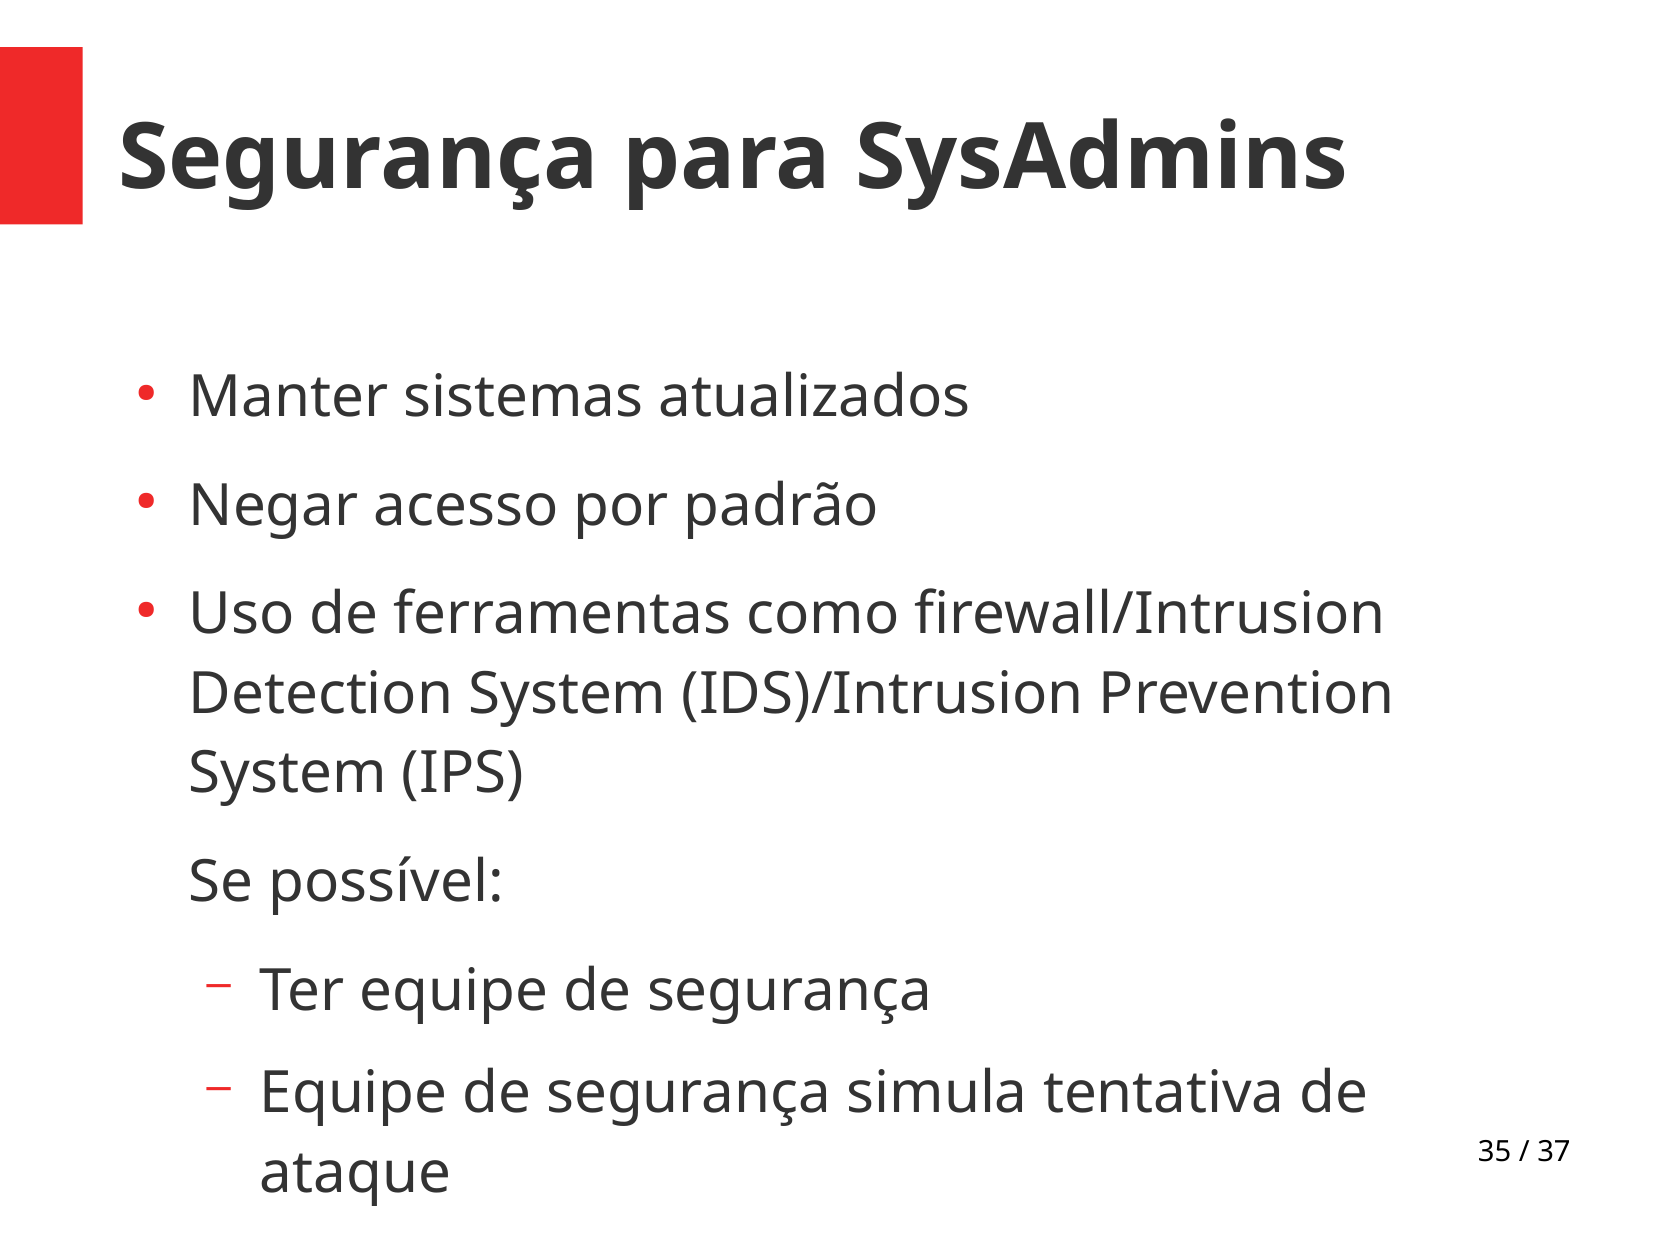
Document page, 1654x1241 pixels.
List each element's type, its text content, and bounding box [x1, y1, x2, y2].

title Segurança para SysAdmins [118, 49, 1571, 257]
list Manter sistemas atualizados Negar acesso por padrão Uso de ferramentas como firewall/Intrusion Detection System (IDS)/Intrusion Prevention System (IPS) Se possível: Ter equipe de segurança Equipe de segurança simula tentativa de ataque [118, 354, 1536, 1074]
